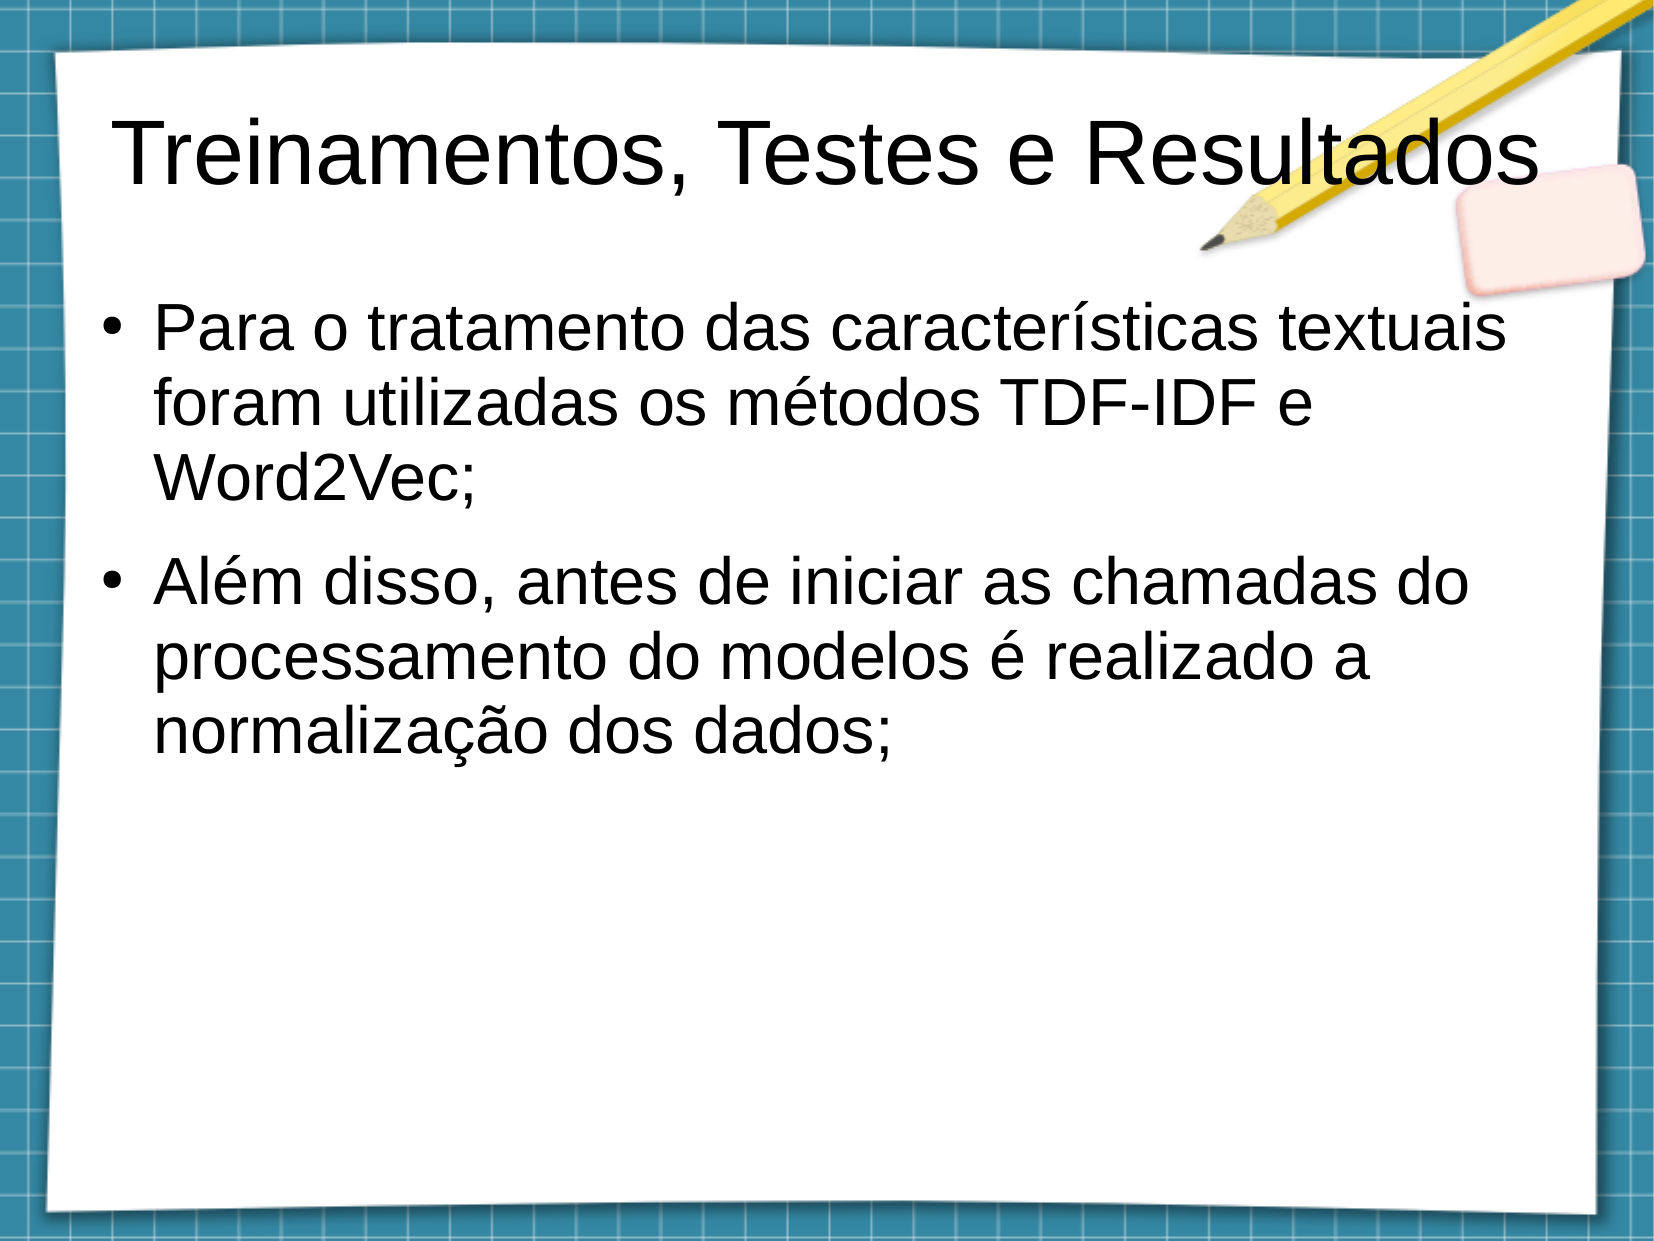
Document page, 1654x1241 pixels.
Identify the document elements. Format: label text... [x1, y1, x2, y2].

picture [0, 0, 1654, 1241]
title Treinamentos, Testes e Resultados [82, 49, 1571, 257]
list Para o tratamento das características textuais foram utilizadas os métodos TDF-IDF e Word2Vec; Além disso, antes de iniciar as chamadas do processamento do modelos é realizado a normalização dos dados; [82, 290, 1571, 1010]
